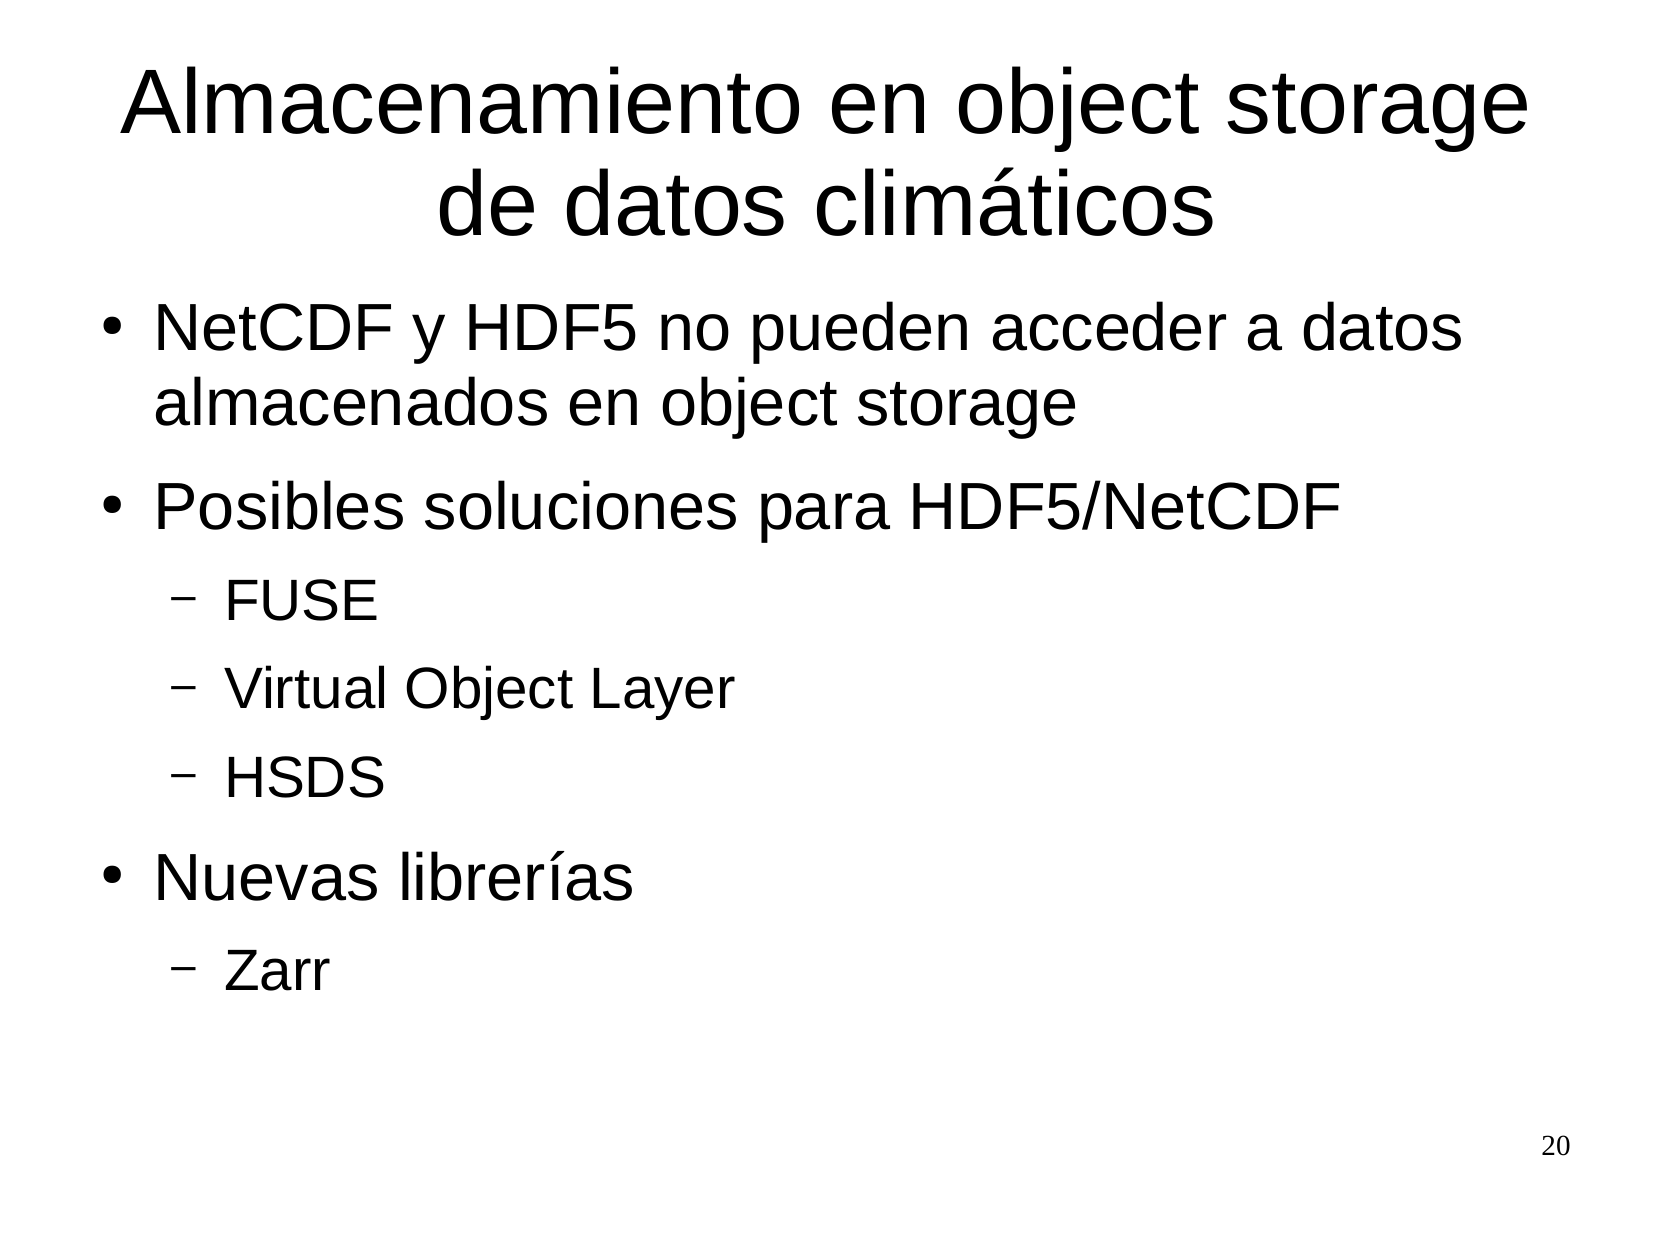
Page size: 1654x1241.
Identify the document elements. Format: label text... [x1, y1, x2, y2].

title Almacenamiento en object storage de datos climáticos [82, 49, 1571, 257]
list NetCDF y HDF5 no pueden acceder a datos almacenados en object storage Posibles soluciones para HDF5/NetCDF FUSE Virtual Object Layer HSDS Nuevas librerías Zarr [82, 290, 1571, 1010]
